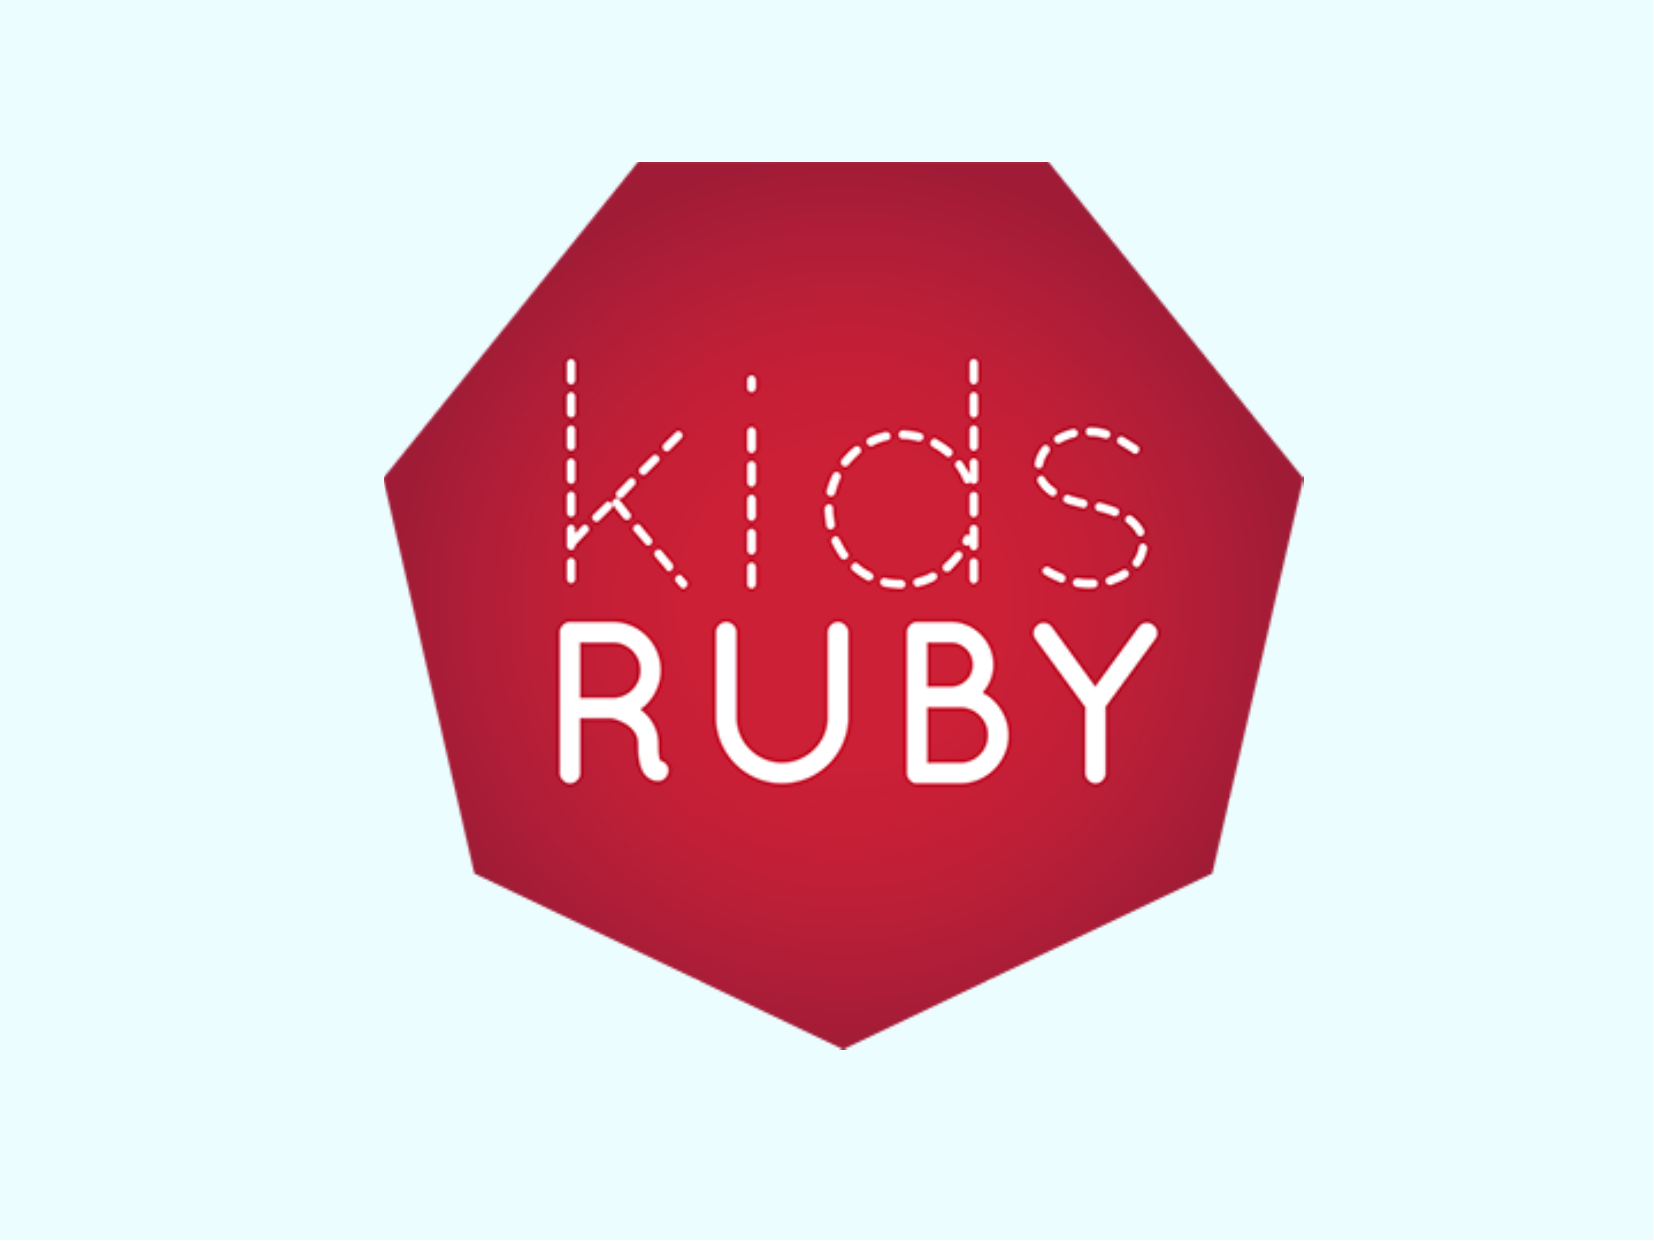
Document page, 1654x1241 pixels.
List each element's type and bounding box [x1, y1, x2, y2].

picture [384, 162, 1304, 1051]
